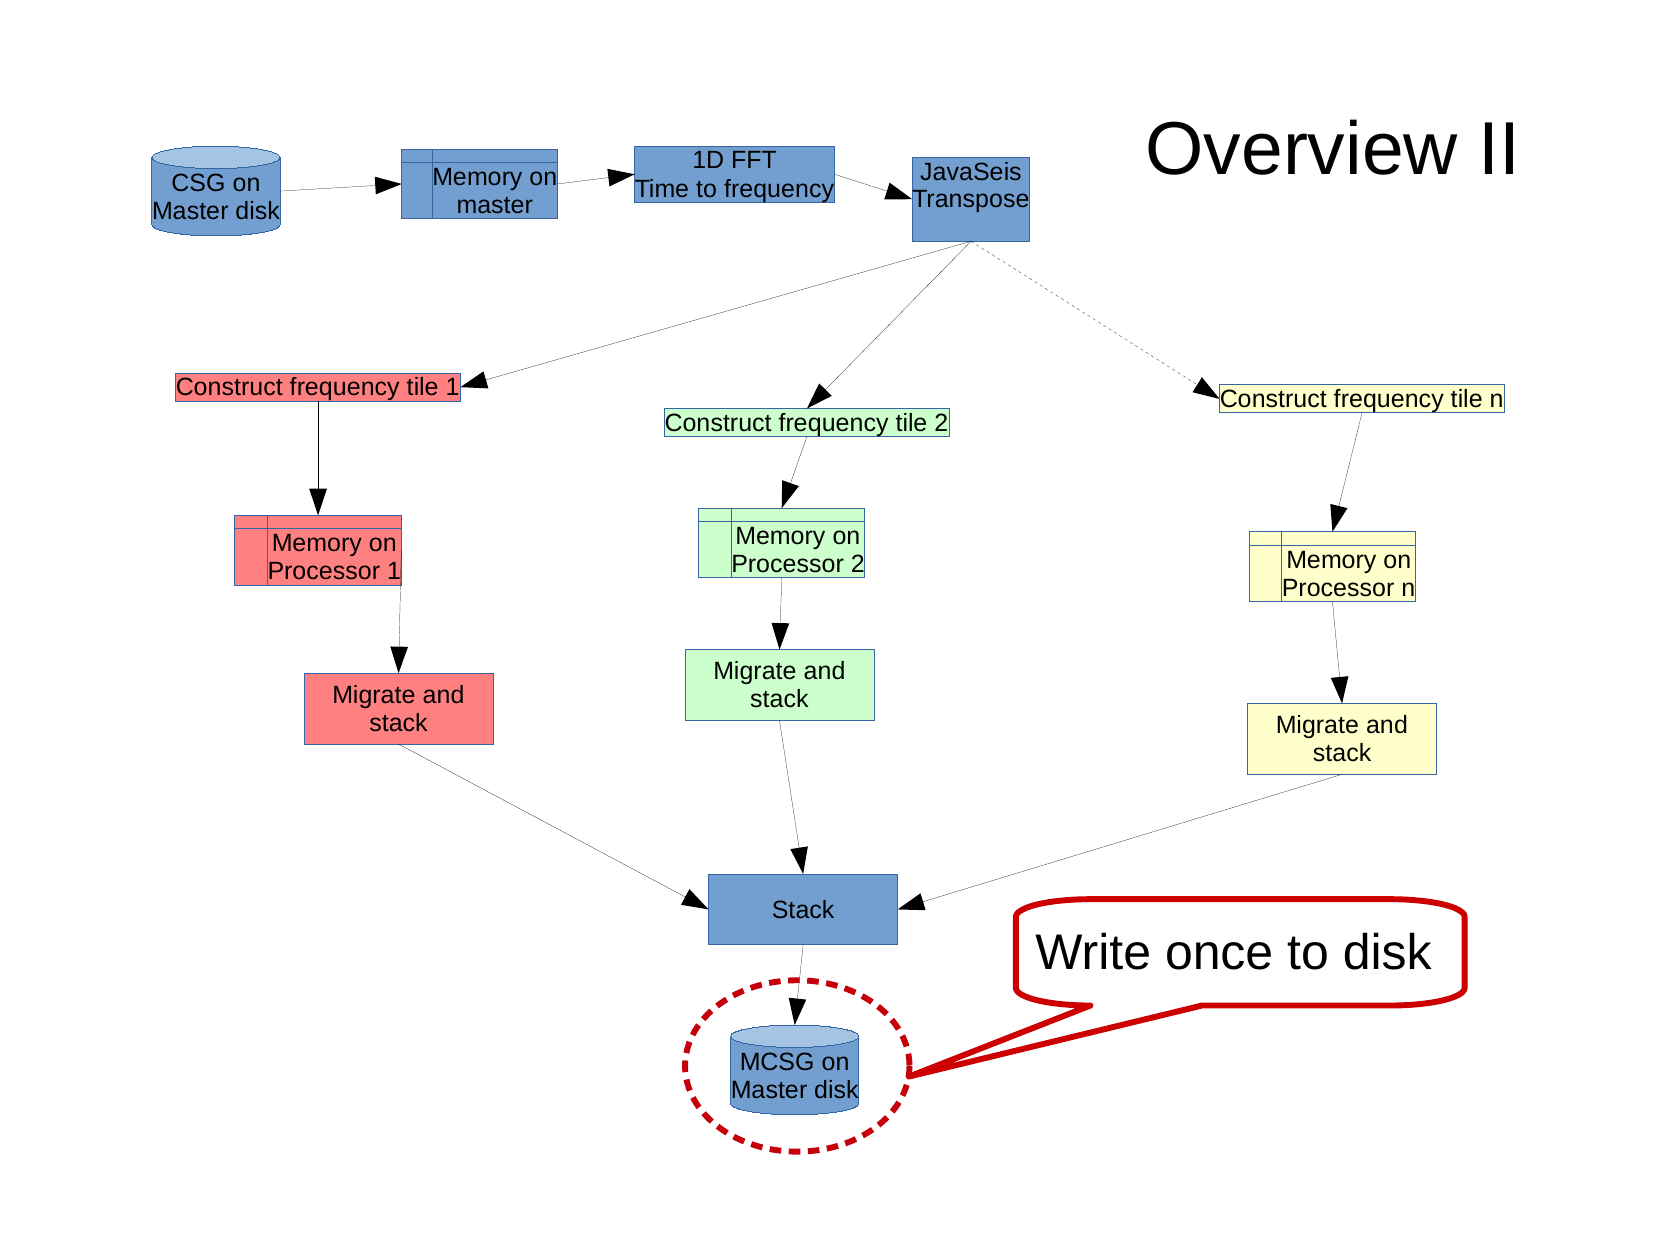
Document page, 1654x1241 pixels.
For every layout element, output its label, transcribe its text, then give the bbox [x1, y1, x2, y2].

text_box Stack [708, 874, 898, 945]
text_box Construct frequency tile 1 [175, 373, 461, 402]
text_box Migrate and stack [304, 673, 494, 745]
text_box Write once to disk [909, 899, 1465, 1077]
text_box Overview II [1145, 106, 1521, 191]
text_box Memory on master [401, 149, 558, 219]
text_box 1D FFT Time to frequency [634, 146, 835, 203]
text_box Memory on Processor 1 [234, 515, 402, 586]
text_box JavaSeis Transpose [912, 157, 1030, 242]
text_box CSG on Master disk [151, 158, 281, 236]
text_box [685, 980, 910, 1152]
text_box Memory on Processor n [1249, 531, 1416, 602]
text_box Construct frequency tile n [1219, 384, 1505, 413]
text_box Migrate and stack [1247, 703, 1437, 775]
text_box Memory on Processor 2 [698, 508, 865, 578]
text_box Construct frequency tile 2 [664, 408, 950, 437]
text_box Migrate and stack [685, 649, 875, 721]
